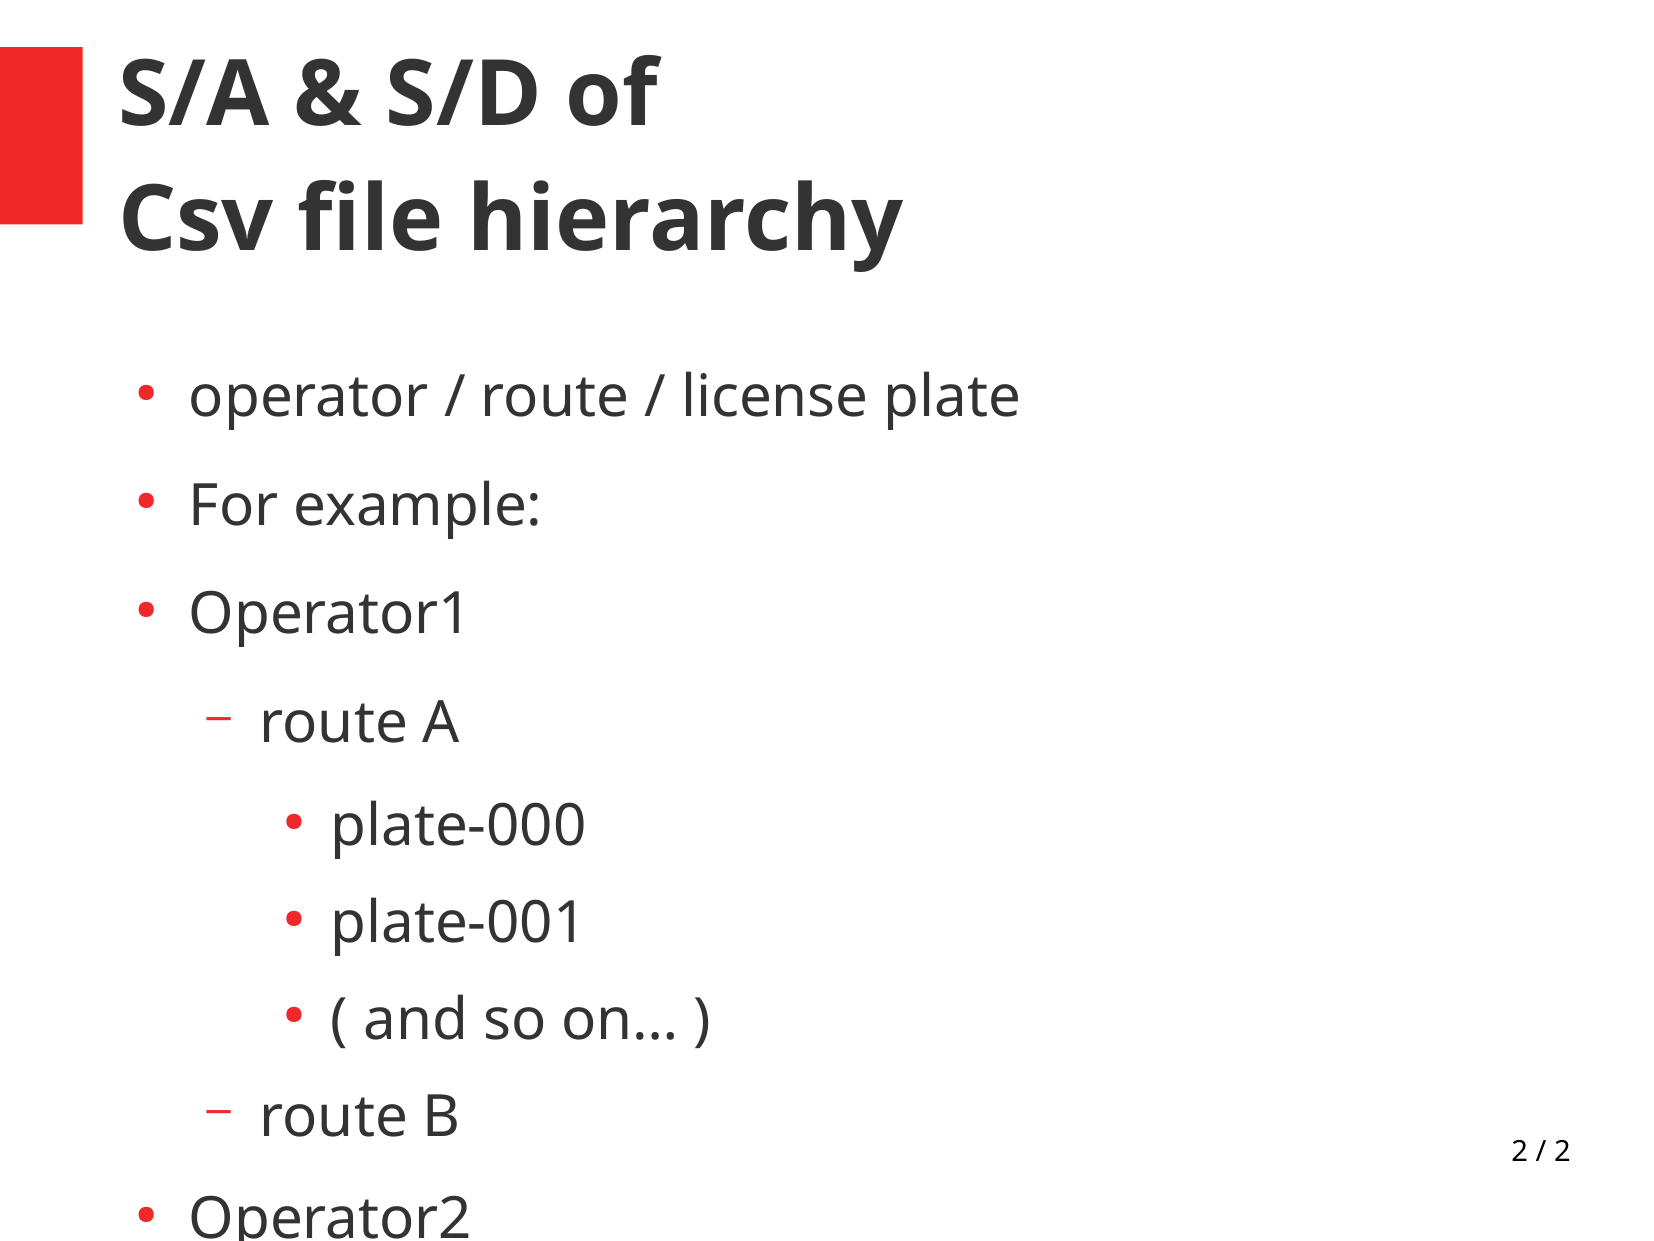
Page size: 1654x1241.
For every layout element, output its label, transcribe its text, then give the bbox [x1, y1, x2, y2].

title S/A & S/D of Csv file hierarchy [118, 45, 1571, 260]
list operator / route / license plate For example: Operator1 route A plate-000 plate-001 ( and so on… ) route B Operator2 ( And so on… ) [118, 354, 1536, 1074]
